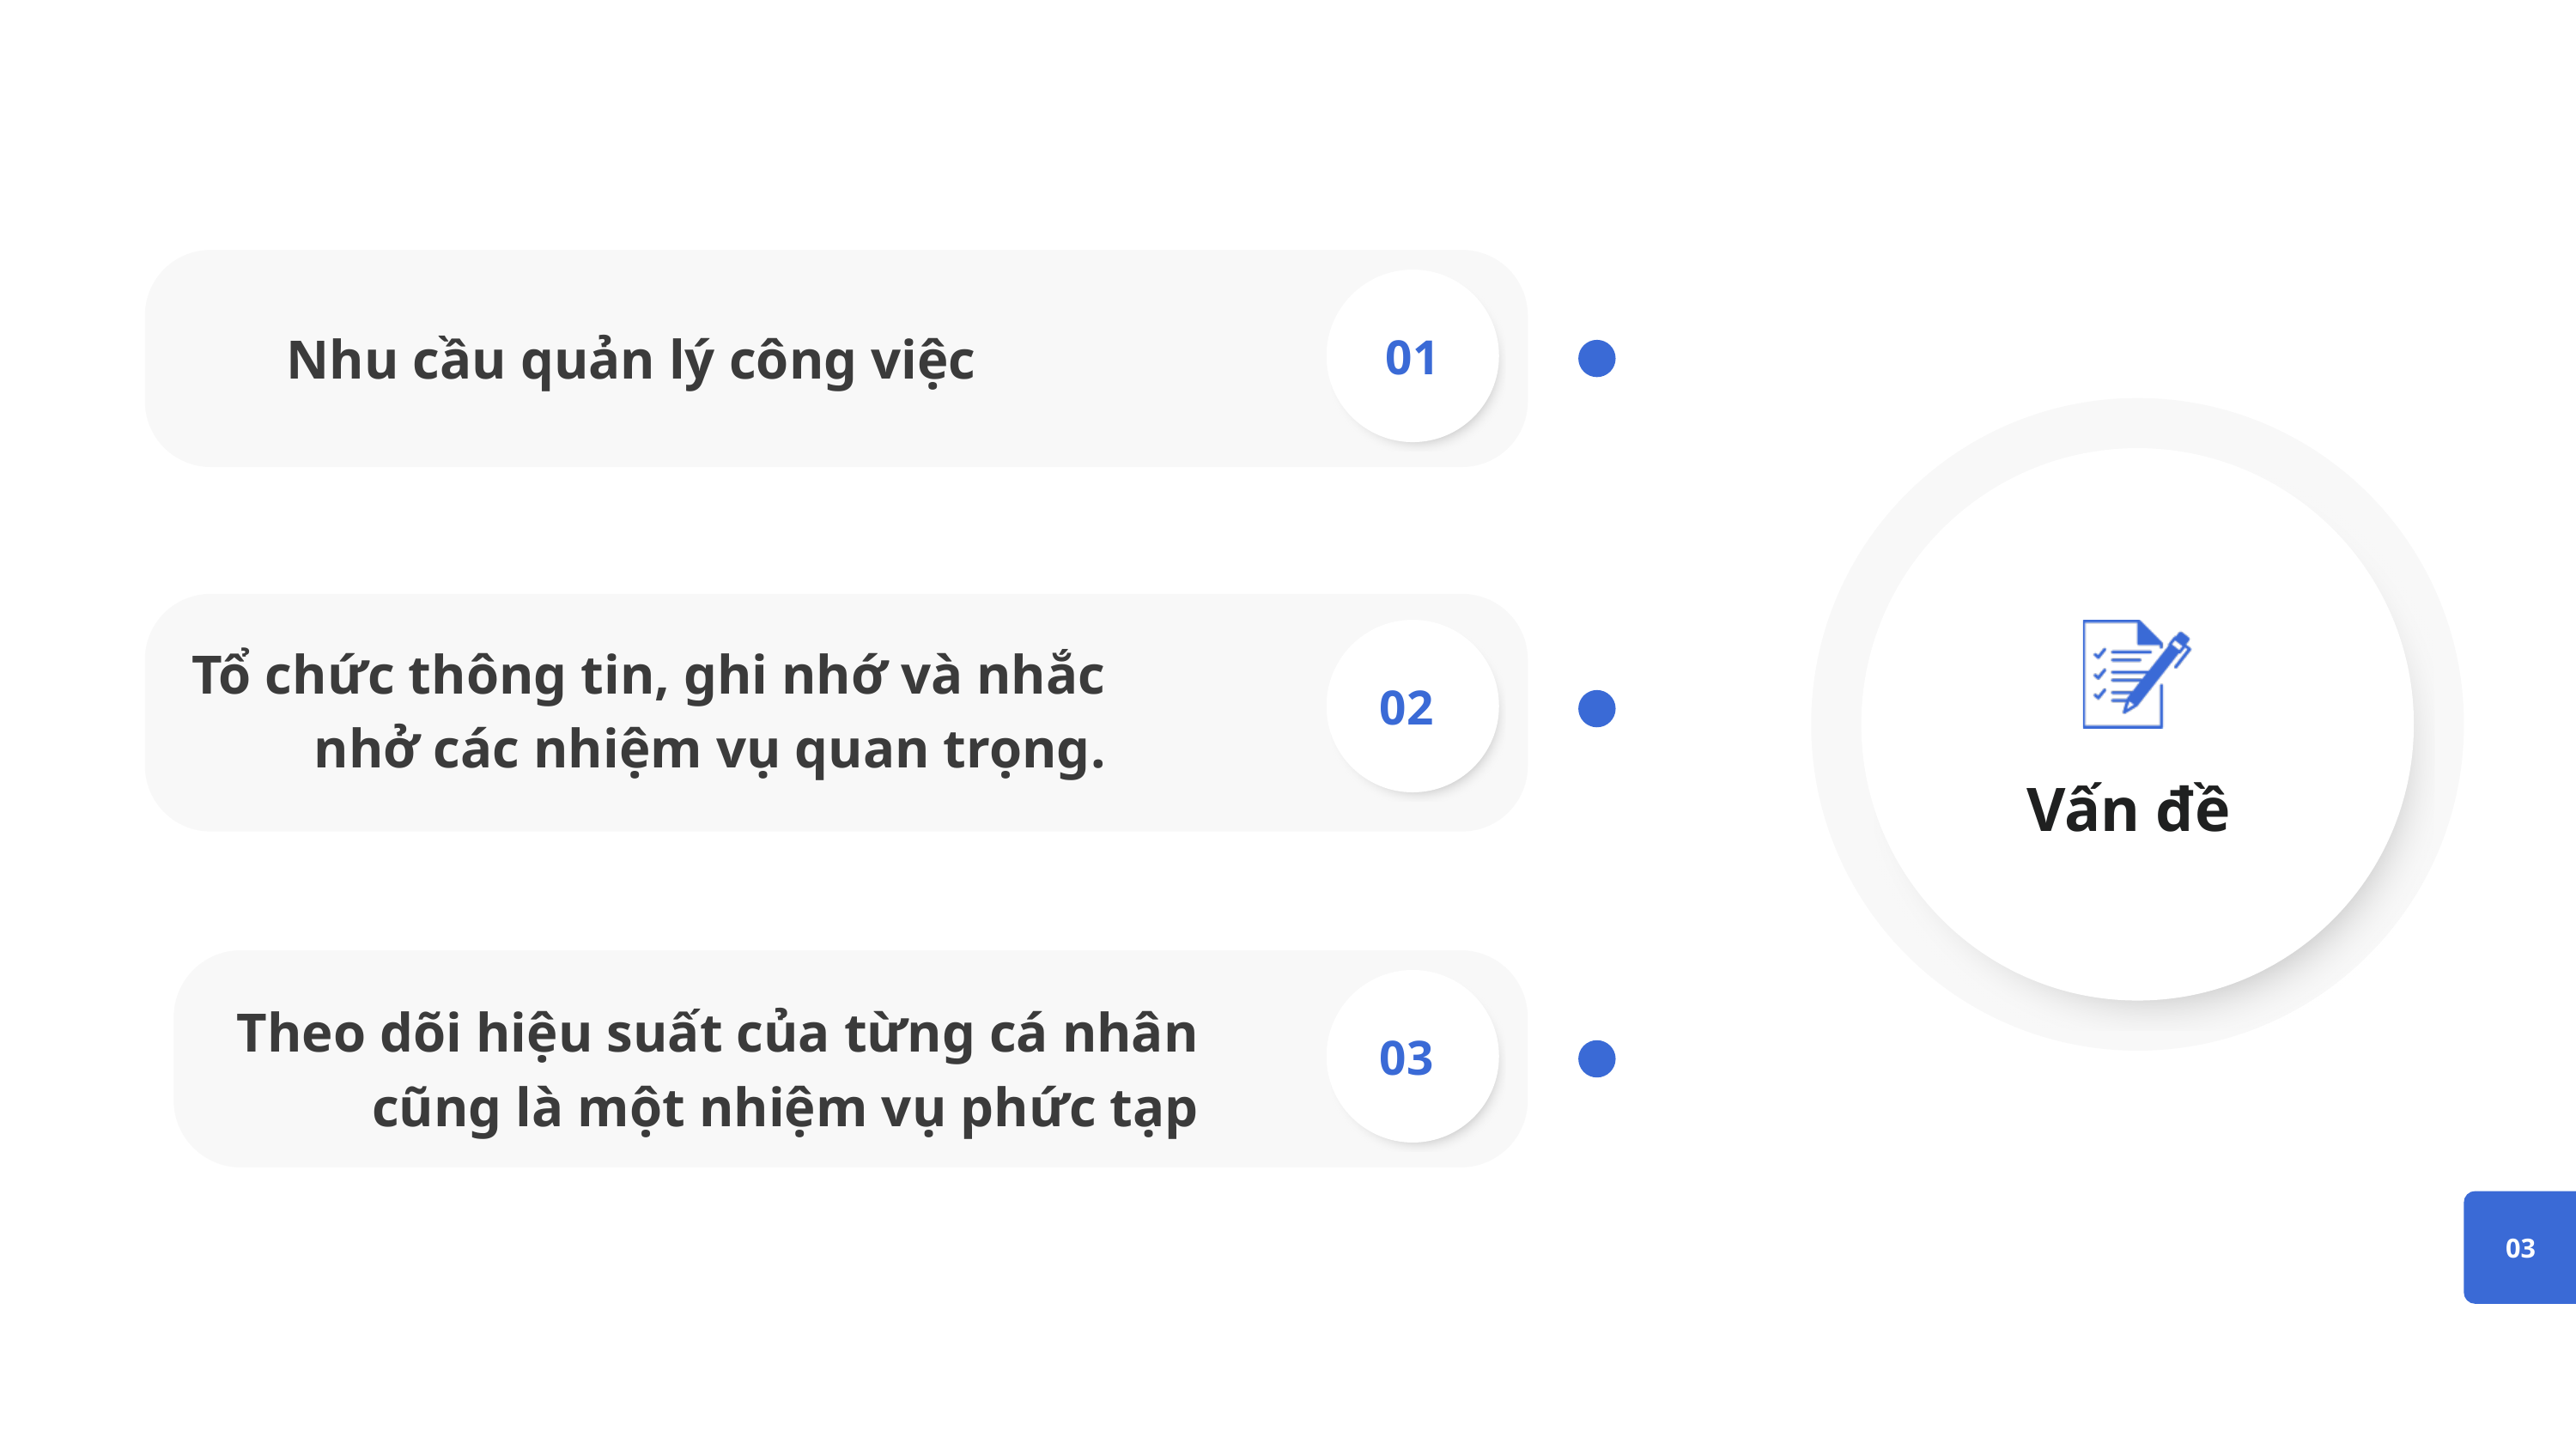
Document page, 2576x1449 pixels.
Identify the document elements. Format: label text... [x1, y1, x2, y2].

text_box 01 [1349, 318, 1476, 385]
text_box [173, 919, 1528, 1167]
text_box Nhu cầu quản lý công việc [286, 315, 1224, 386]
text_box [2464, 1185, 2576, 1304]
text_box [1578, 1040, 1616, 1078]
text_box Vấn đề [1898, 759, 2391, 842]
text_box 03 [2489, 1226, 2553, 1264]
text_box 03 [1349, 1018, 1476, 1085]
text_box Tổ chức thông tin, ghi nhớ và nhắc nhở các nhiệm vụ quan trọng. [191, 630, 1224, 774]
text_box Theo dõi hiệu suất của từng cá nhân cũng là một nhiệm vụ phức tạp [222, 988, 1255, 1133]
text_box [1811, 397, 2464, 1051]
text_box [144, 218, 1528, 468]
text_box 02 [1349, 668, 1476, 735]
text_box [1578, 689, 1616, 728]
text_box [144, 561, 1528, 832]
text_box [1578, 339, 1616, 378]
